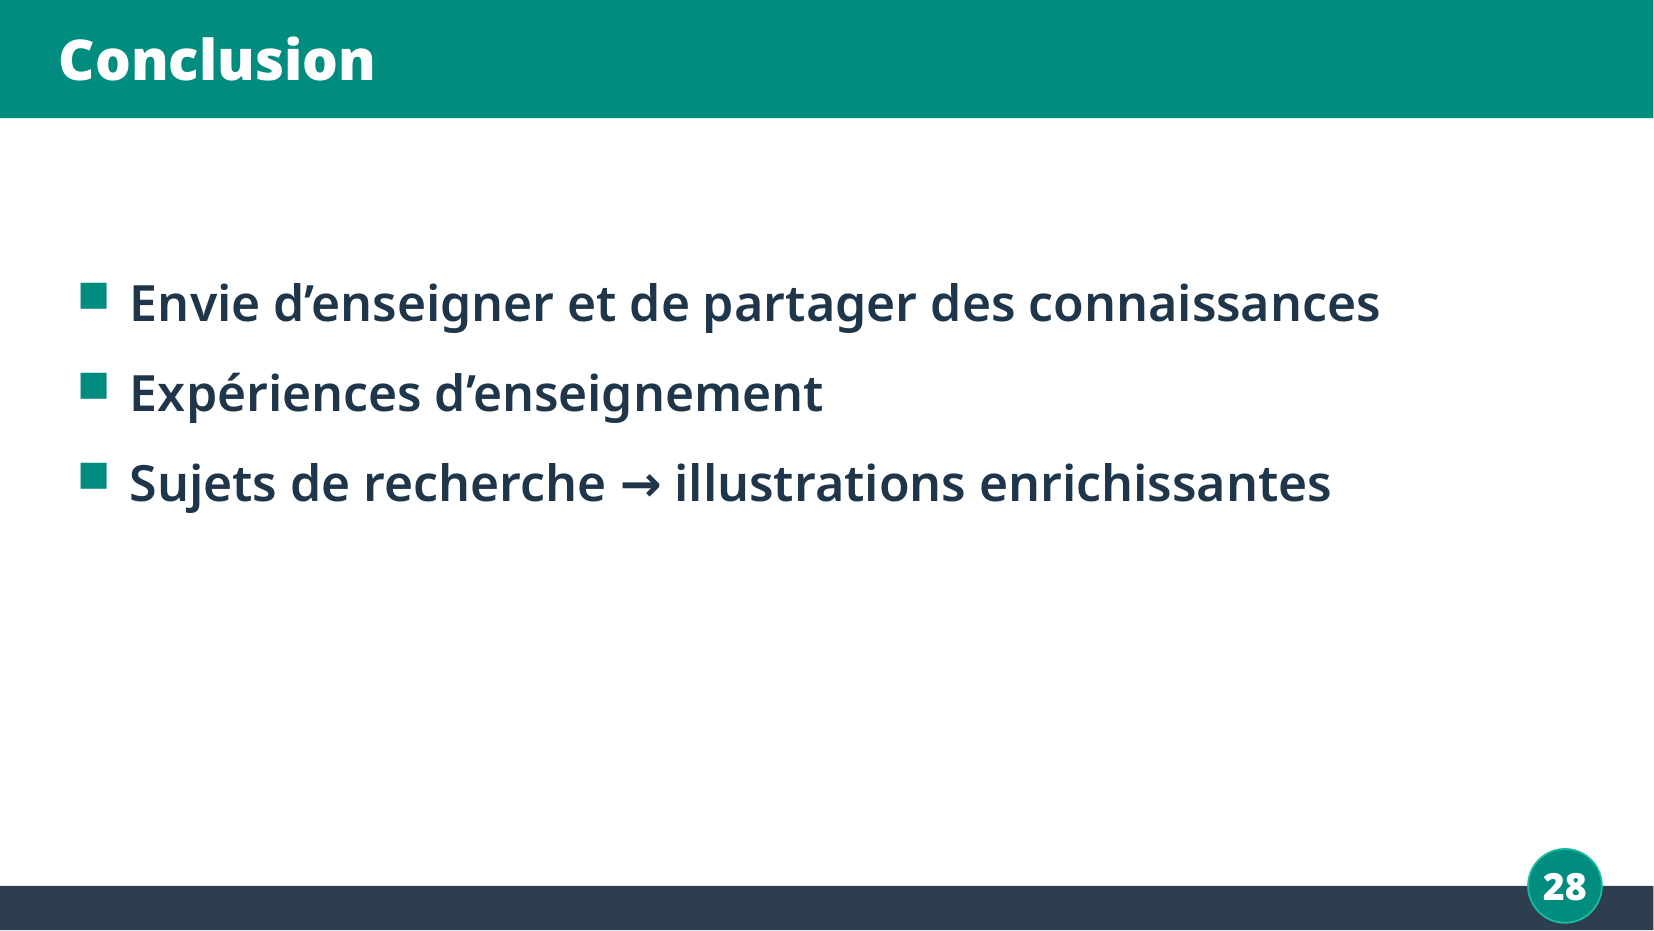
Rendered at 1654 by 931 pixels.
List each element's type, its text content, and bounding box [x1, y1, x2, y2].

title Conclusion [59, 0, 1595, 118]
list Envie d’enseigner et de partager des connaissances Expériences d’enseignement Sujets de recherche → illustrations enrichissantes [59, 177, 1595, 864]
